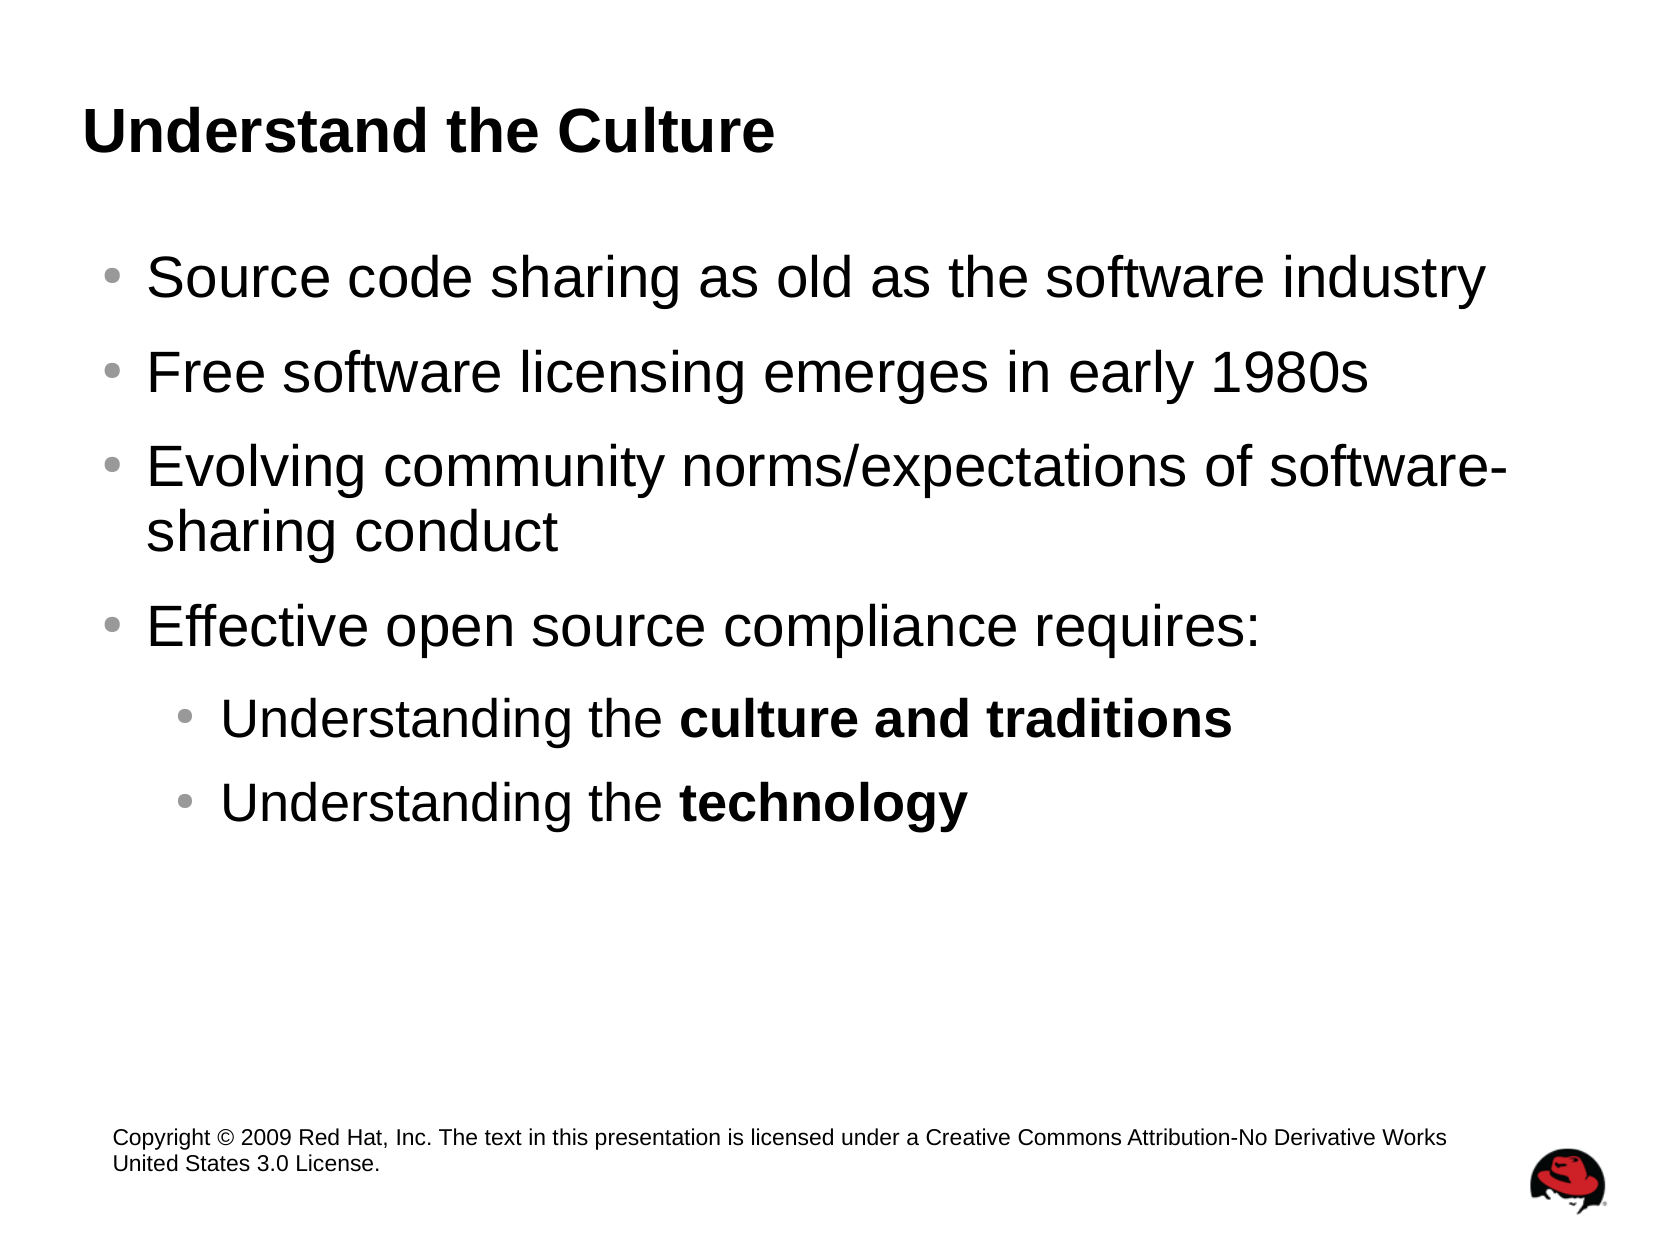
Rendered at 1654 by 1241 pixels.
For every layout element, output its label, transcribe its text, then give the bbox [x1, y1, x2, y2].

list Source code sharing as old as the software industry Free software licensing emerges in early 1980s Evolving community norms/expectations of software-sharing conduct Effective open source compliance requires: Understanding the culture and traditions Understanding the technology [86, 244, 1576, 1024]
title Understand the Culture [82, 45, 1571, 218]
picture [1529, 1146, 1613, 1224]
